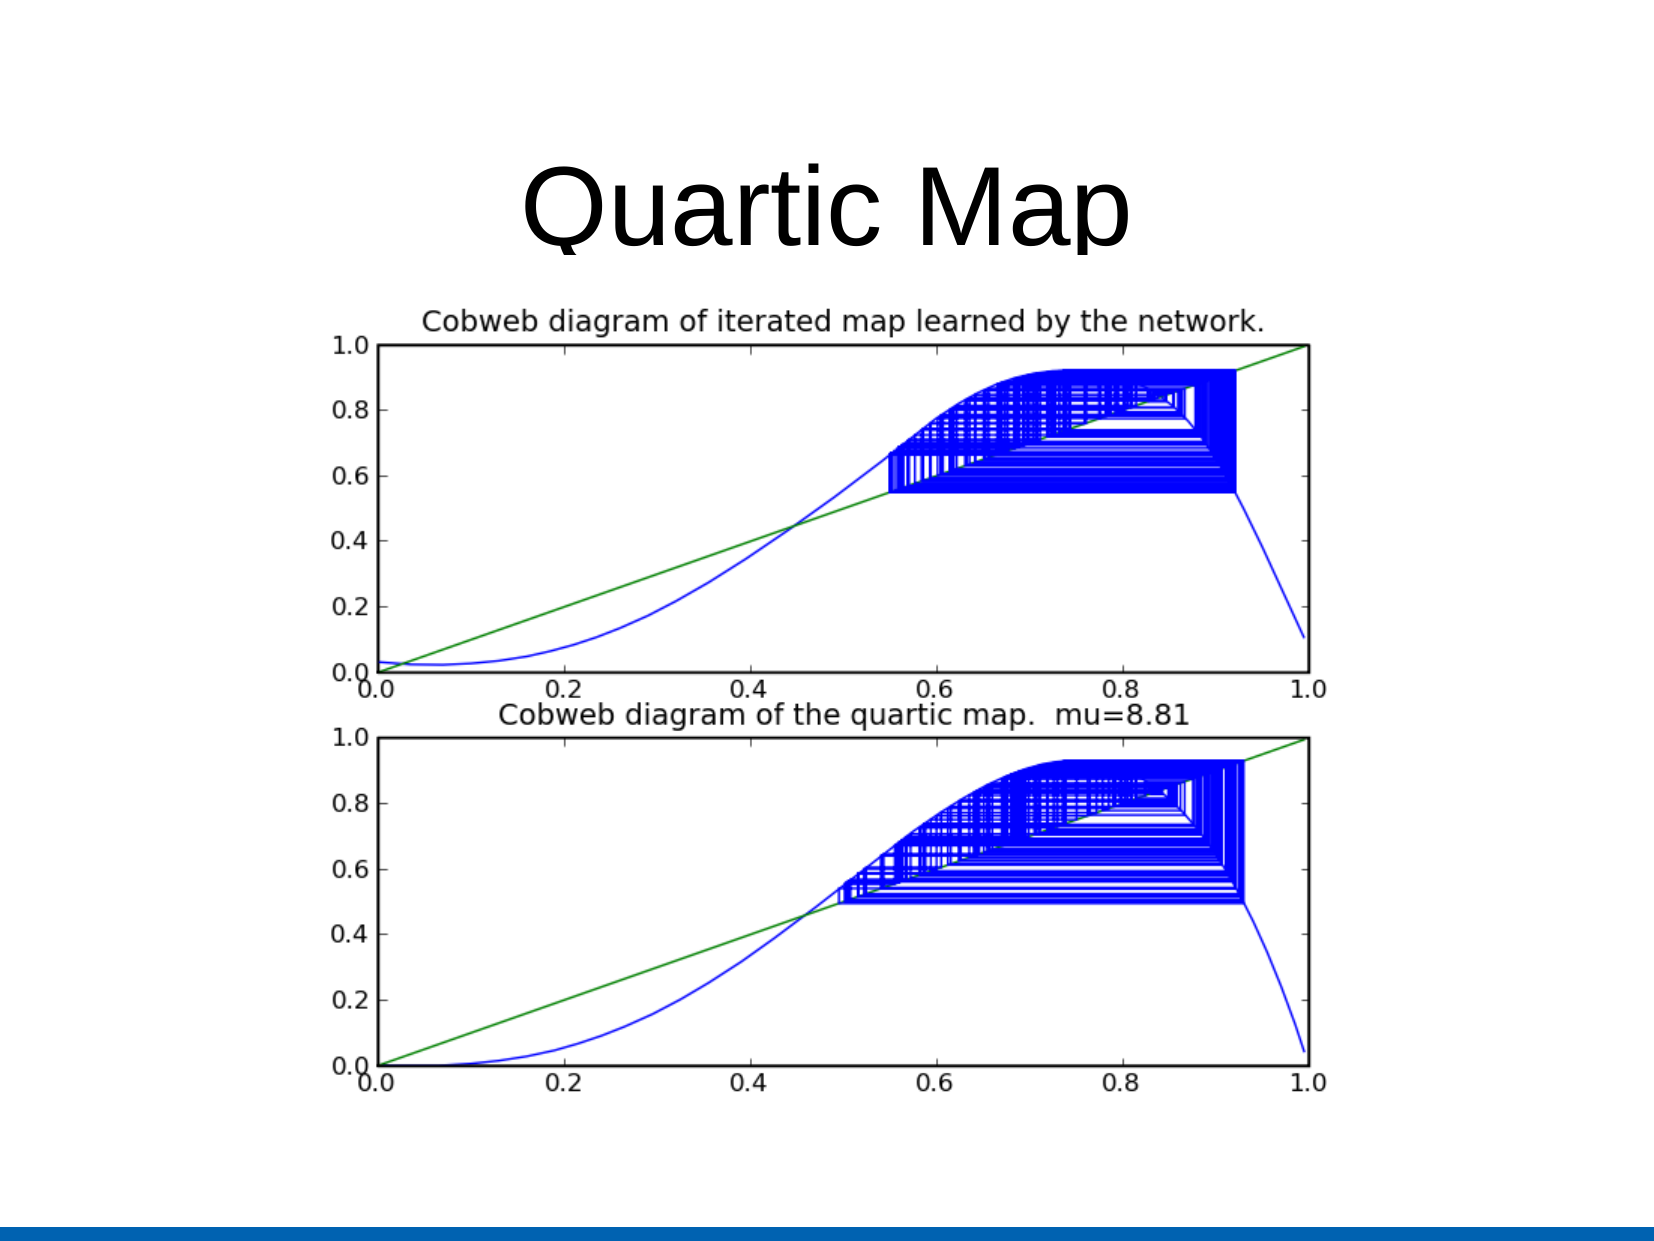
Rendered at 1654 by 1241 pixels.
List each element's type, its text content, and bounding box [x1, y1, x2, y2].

picture [228, 255, 1429, 1156]
title Quartic Map [121, 102, 1533, 311]
